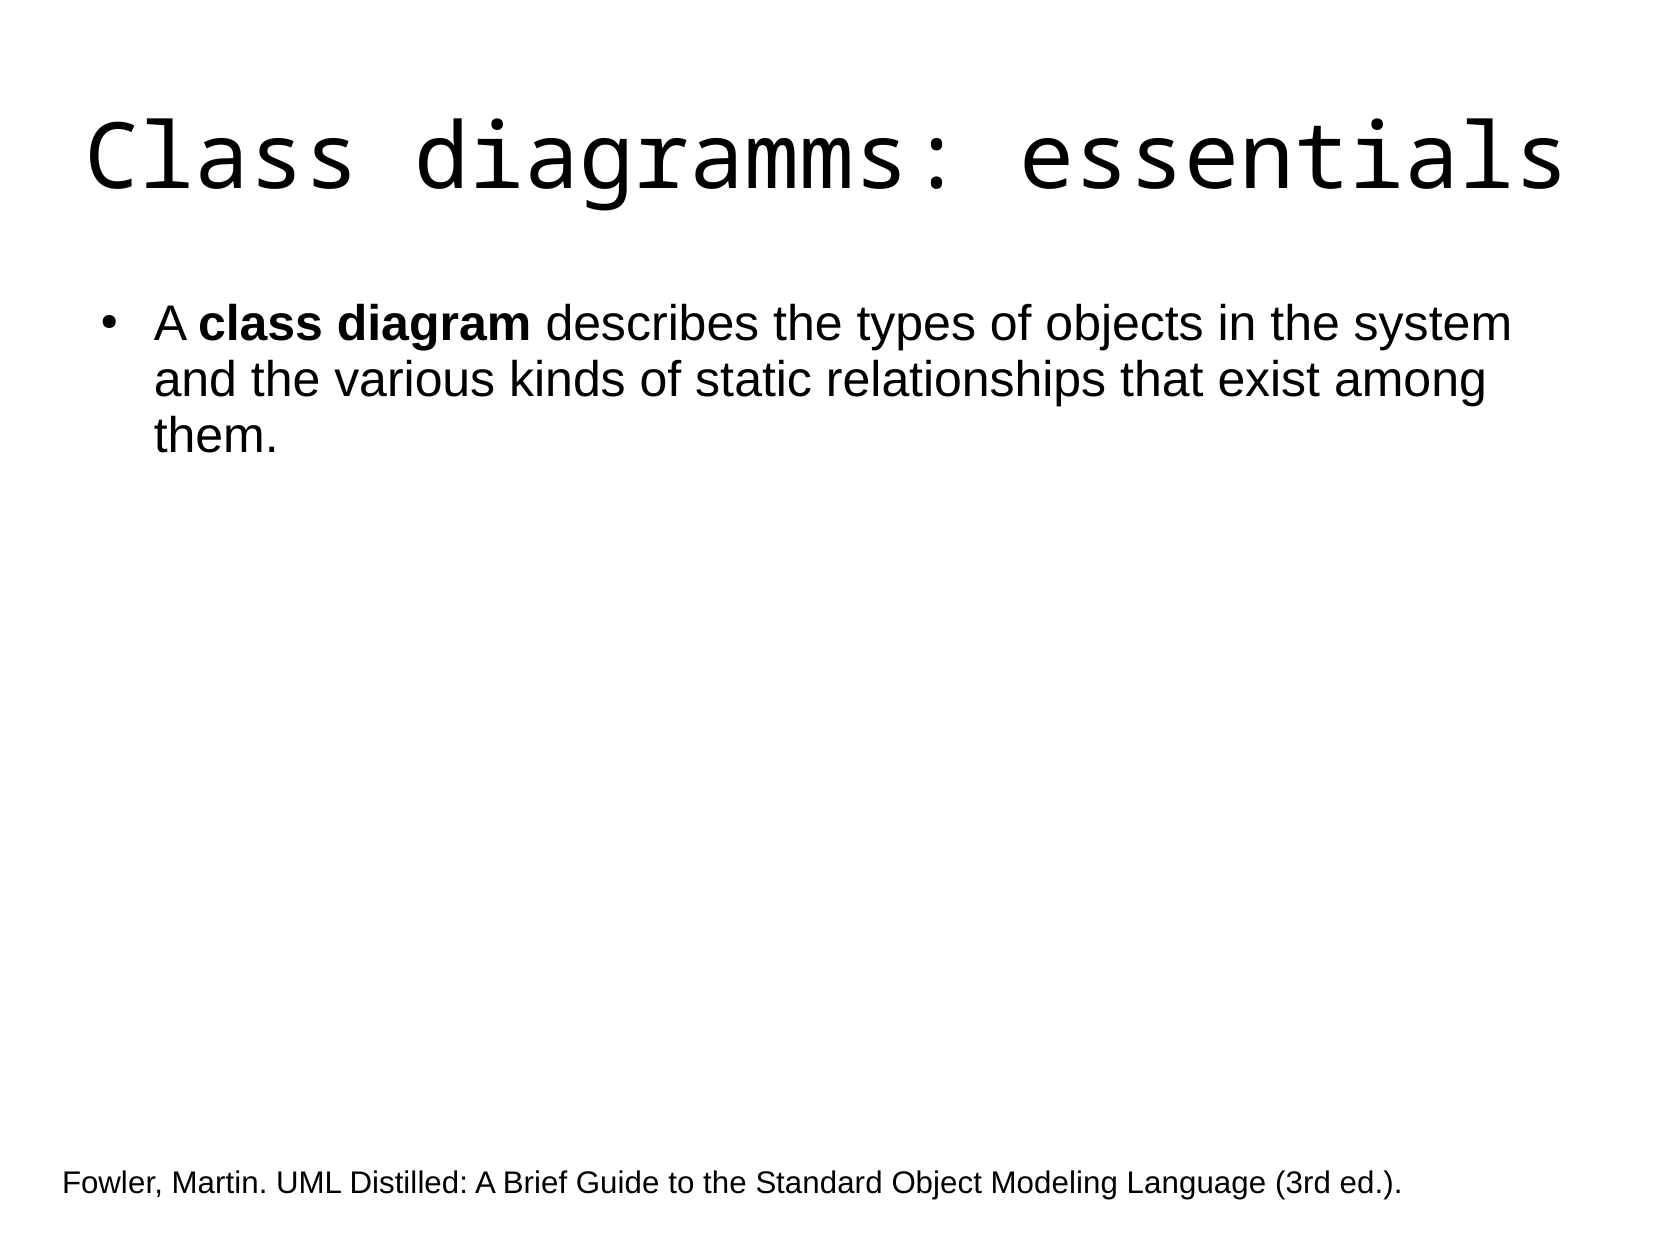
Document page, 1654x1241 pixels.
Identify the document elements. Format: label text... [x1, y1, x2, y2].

list A class diagram describes the types of objects in the system and the various kinds of static relationships that exist among them. [82, 295, 1571, 1158]
text_box Fowler, Martin. UML Distilled: A Brief Guide to the Standard Object Modeling Language (3rd ed.). [47, 1157, 1619, 1241]
title Class diagramms: essentials [82, 49, 1571, 257]
